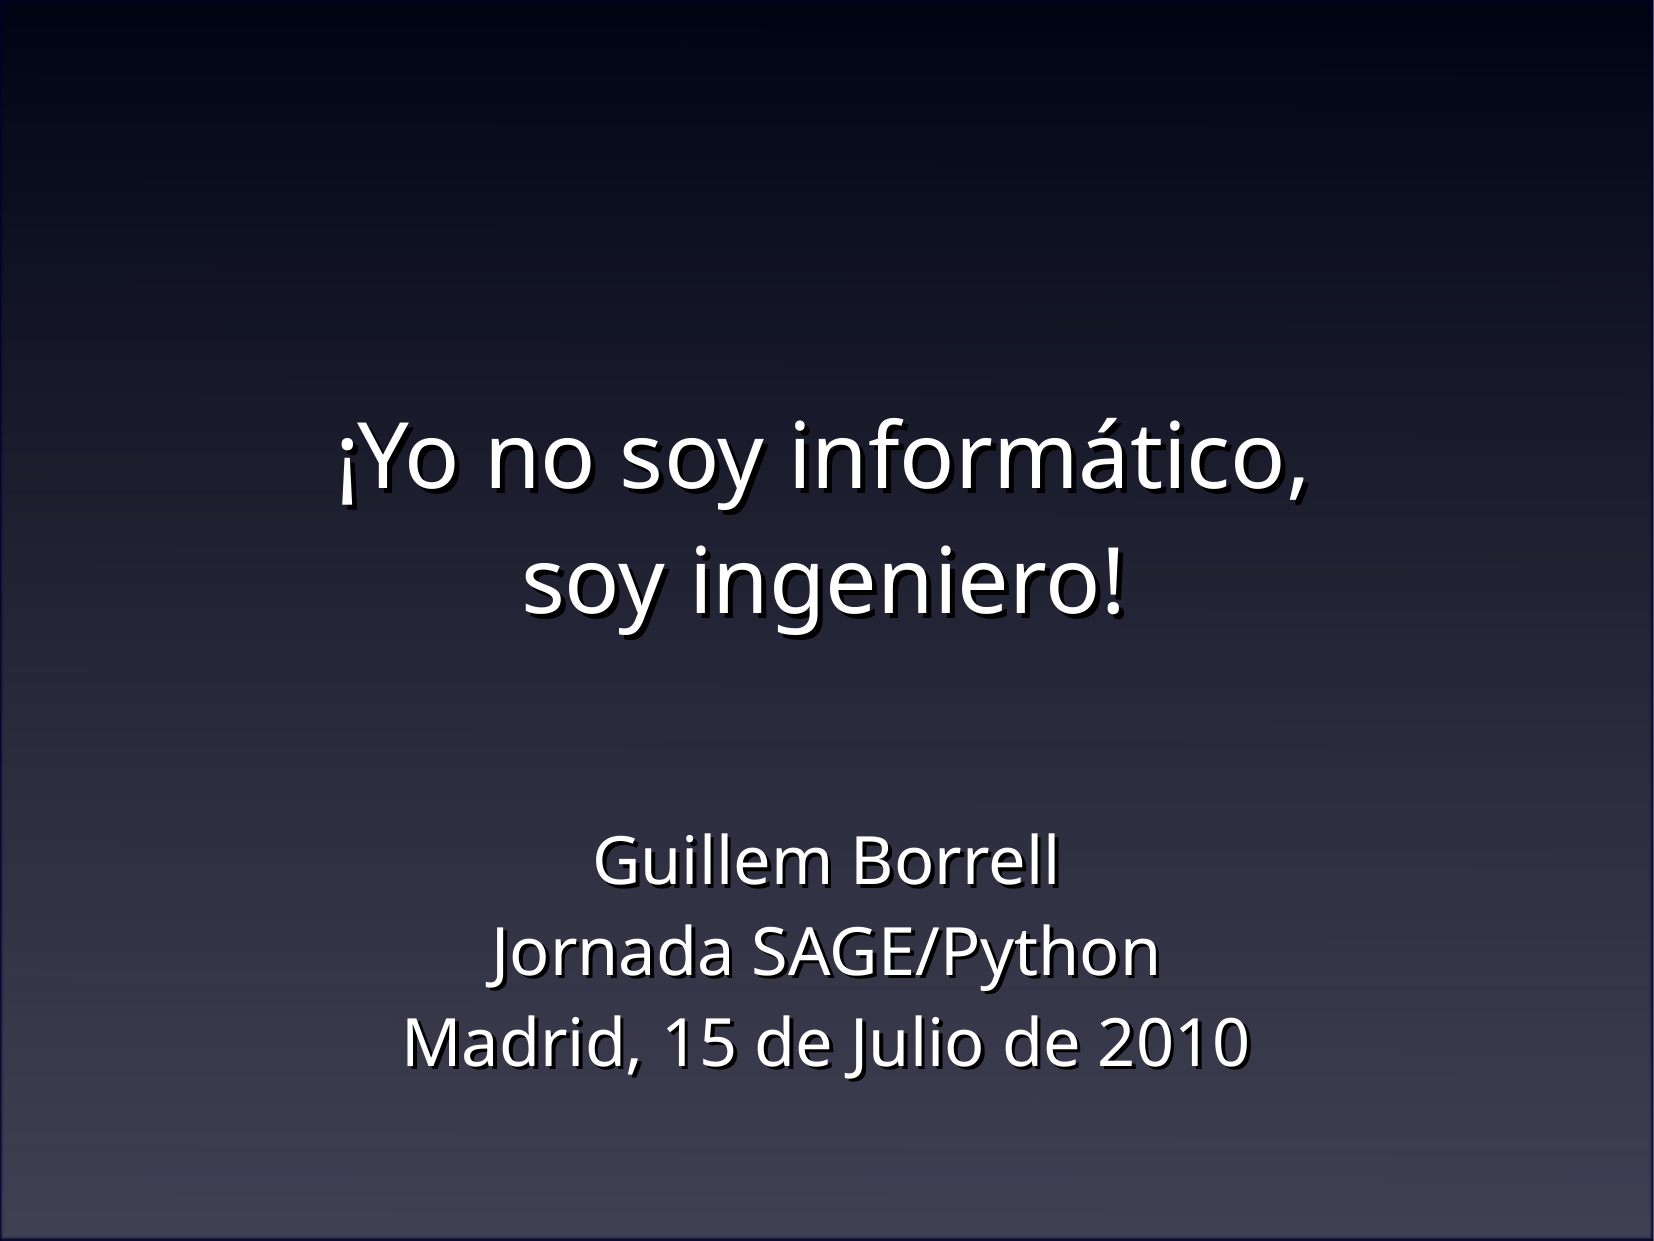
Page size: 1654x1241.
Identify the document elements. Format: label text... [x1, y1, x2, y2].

picture [0, 0, 1654, 1241]
subtitle Guillem Borrell Jornada SAGE/Python Madrid, 15 de Julio de 2010 [82, 797, 1571, 1102]
title ¡Yo no soy informático, soy ingeniero! [79, 409, 1568, 623]
